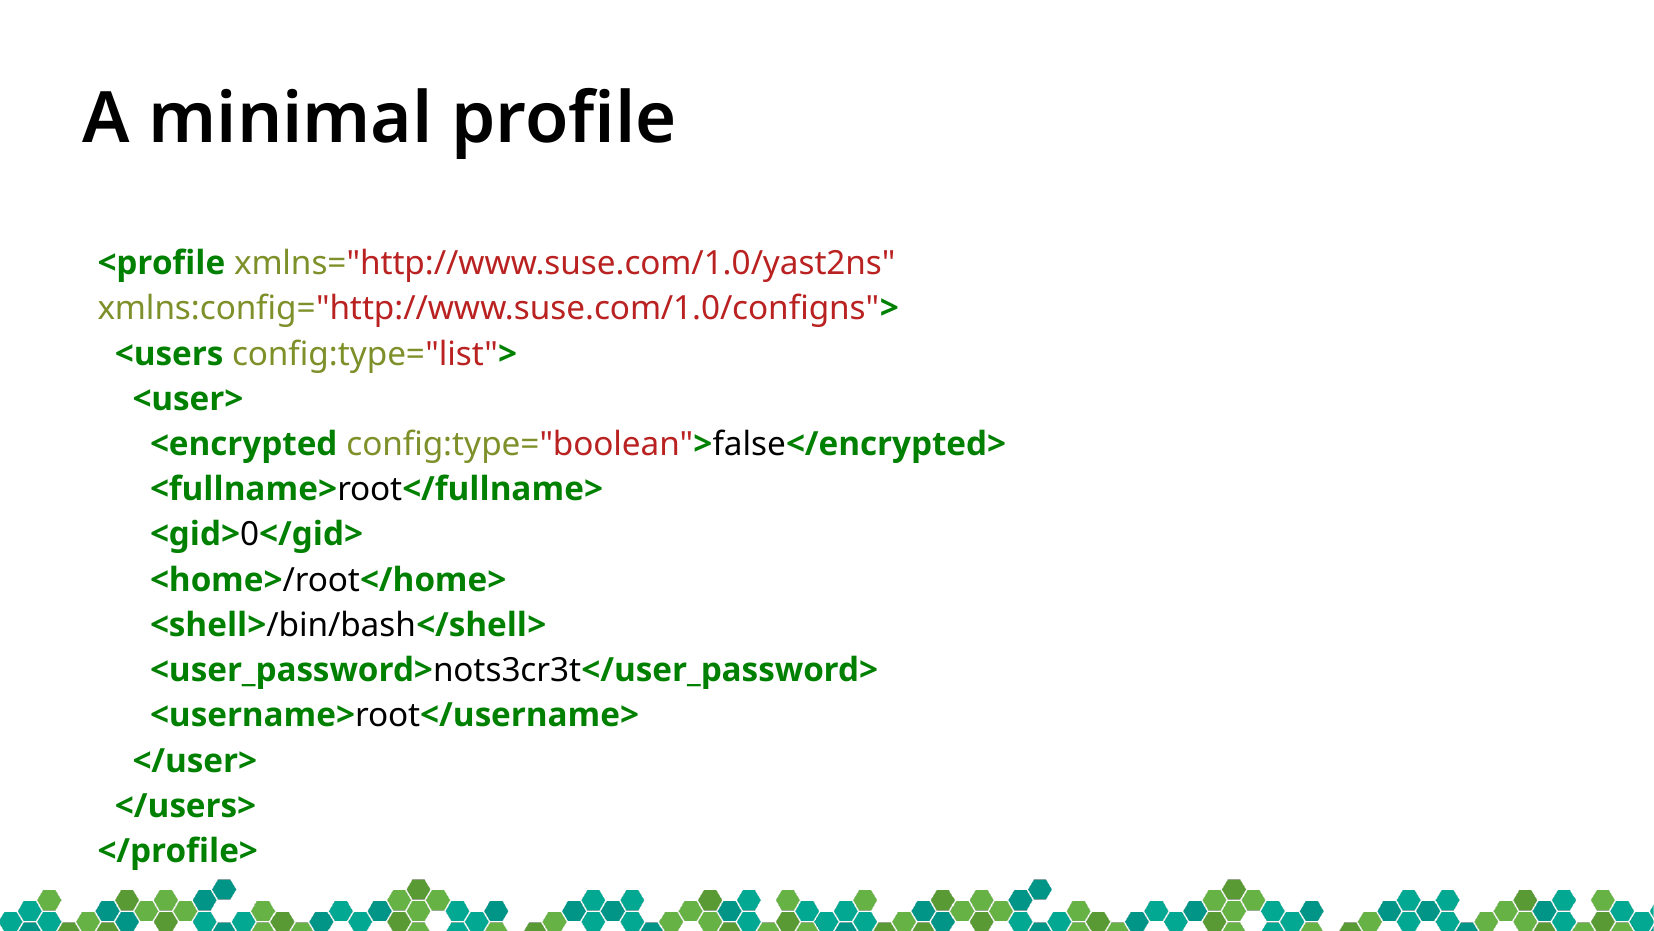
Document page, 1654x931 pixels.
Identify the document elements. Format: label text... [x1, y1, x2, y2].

title A minimal profile [82, 37, 1571, 193]
text_box <profile xmlns="http://www.suse.com/1.0/yast2ns" xmlns:config="http://www.suse.com/1.0/configns"> <users config:type="list"> <user> <encrypted config:type="boolean">false</encrypted> <fullname>root</fullname> <gid>0</gid> <home>/root</home> <shell>/bin/bash</shell> <user_password>nots3cr3t</user_password> <username>root</username> </user> </users> </profile> [82, 231, 1608, 790]
picture [0, 871, 1654, 931]
